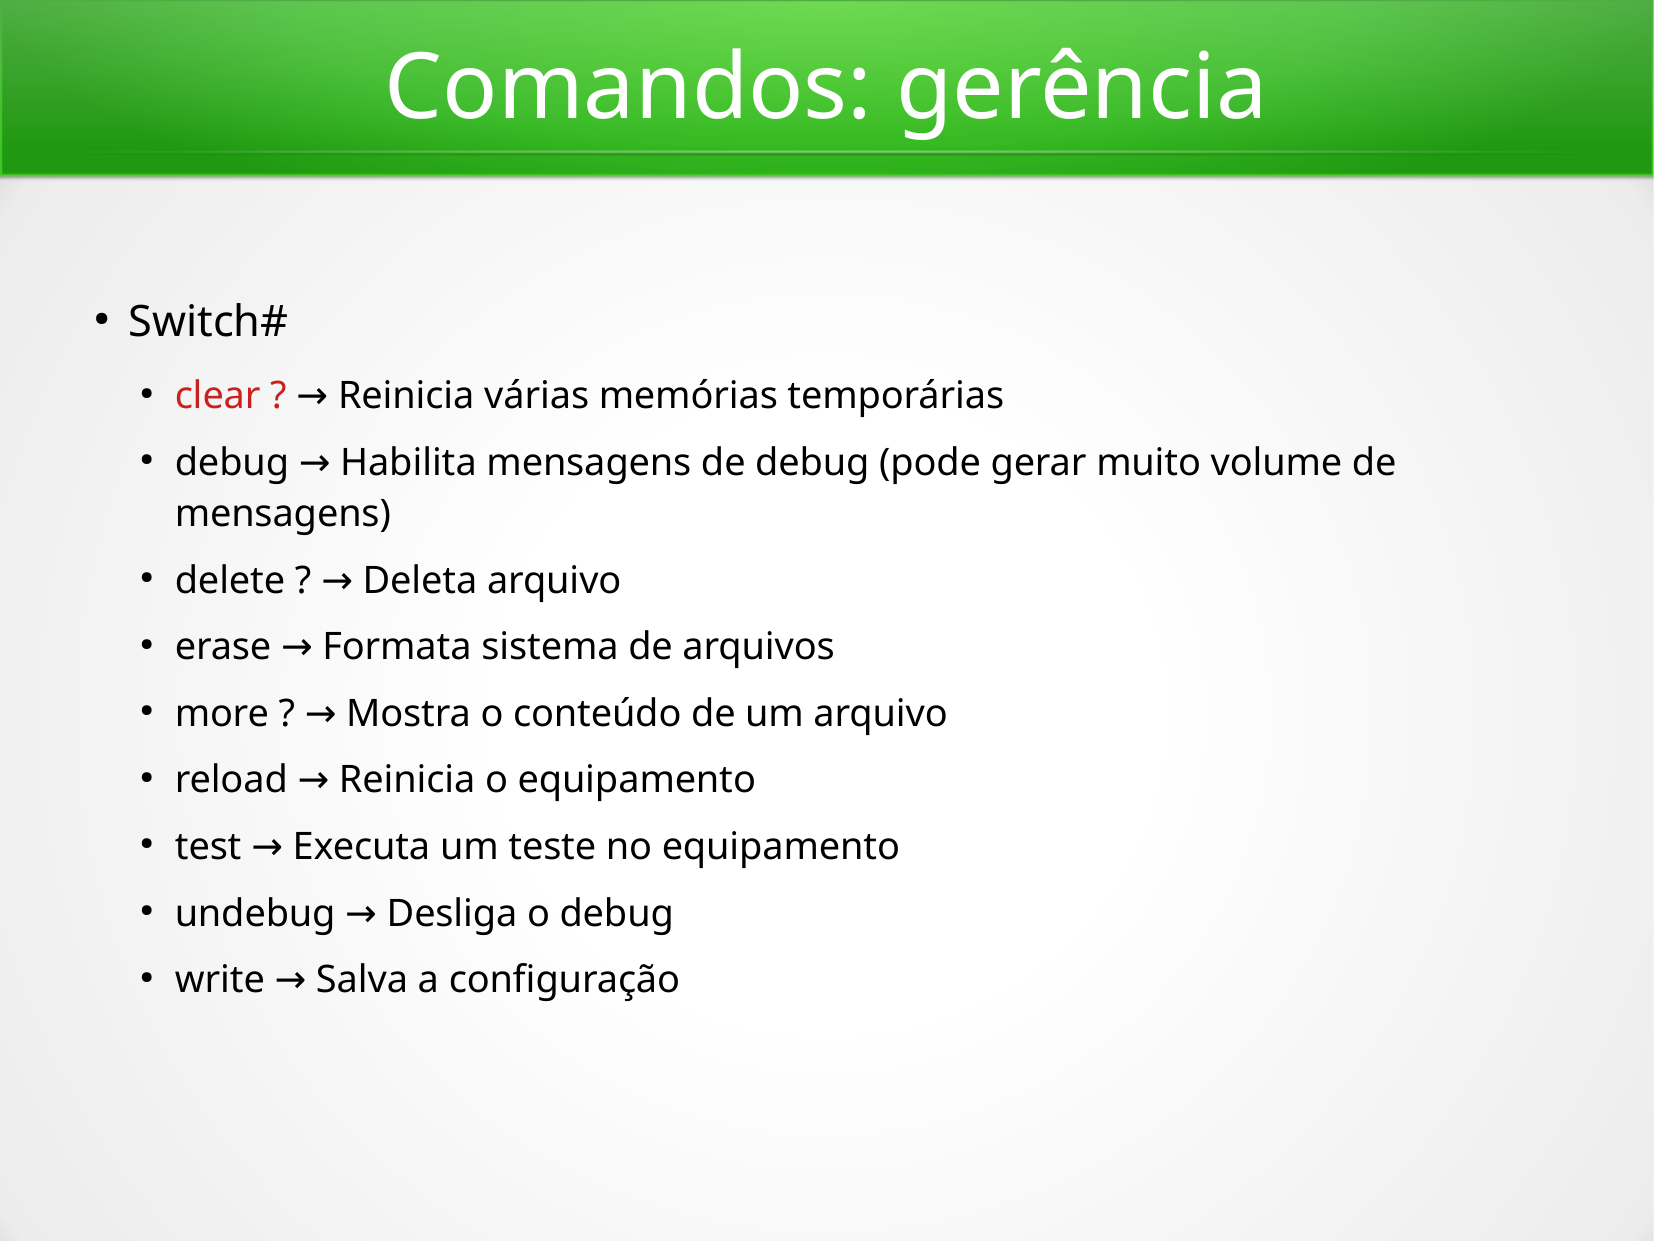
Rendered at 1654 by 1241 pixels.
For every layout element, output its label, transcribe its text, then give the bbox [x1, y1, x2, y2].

list Switch# clear ? → Reinicia várias memórias temporárias debug → Habilita mensagens de debug (pode gerar muito volume de mensagens) delete ? → Deleta arquivo erase → Formata sistema de arquivos more ? → Mostra o conteúdo de um arquivo reload → Reinicia o equipamento test → Executa um teste no equipamento undebug → Desliga o debug write → Salva a configuração [82, 290, 1571, 1010]
title Comandos: gerência [82, 11, 1571, 154]
picture [0, 0, 1654, 1241]
